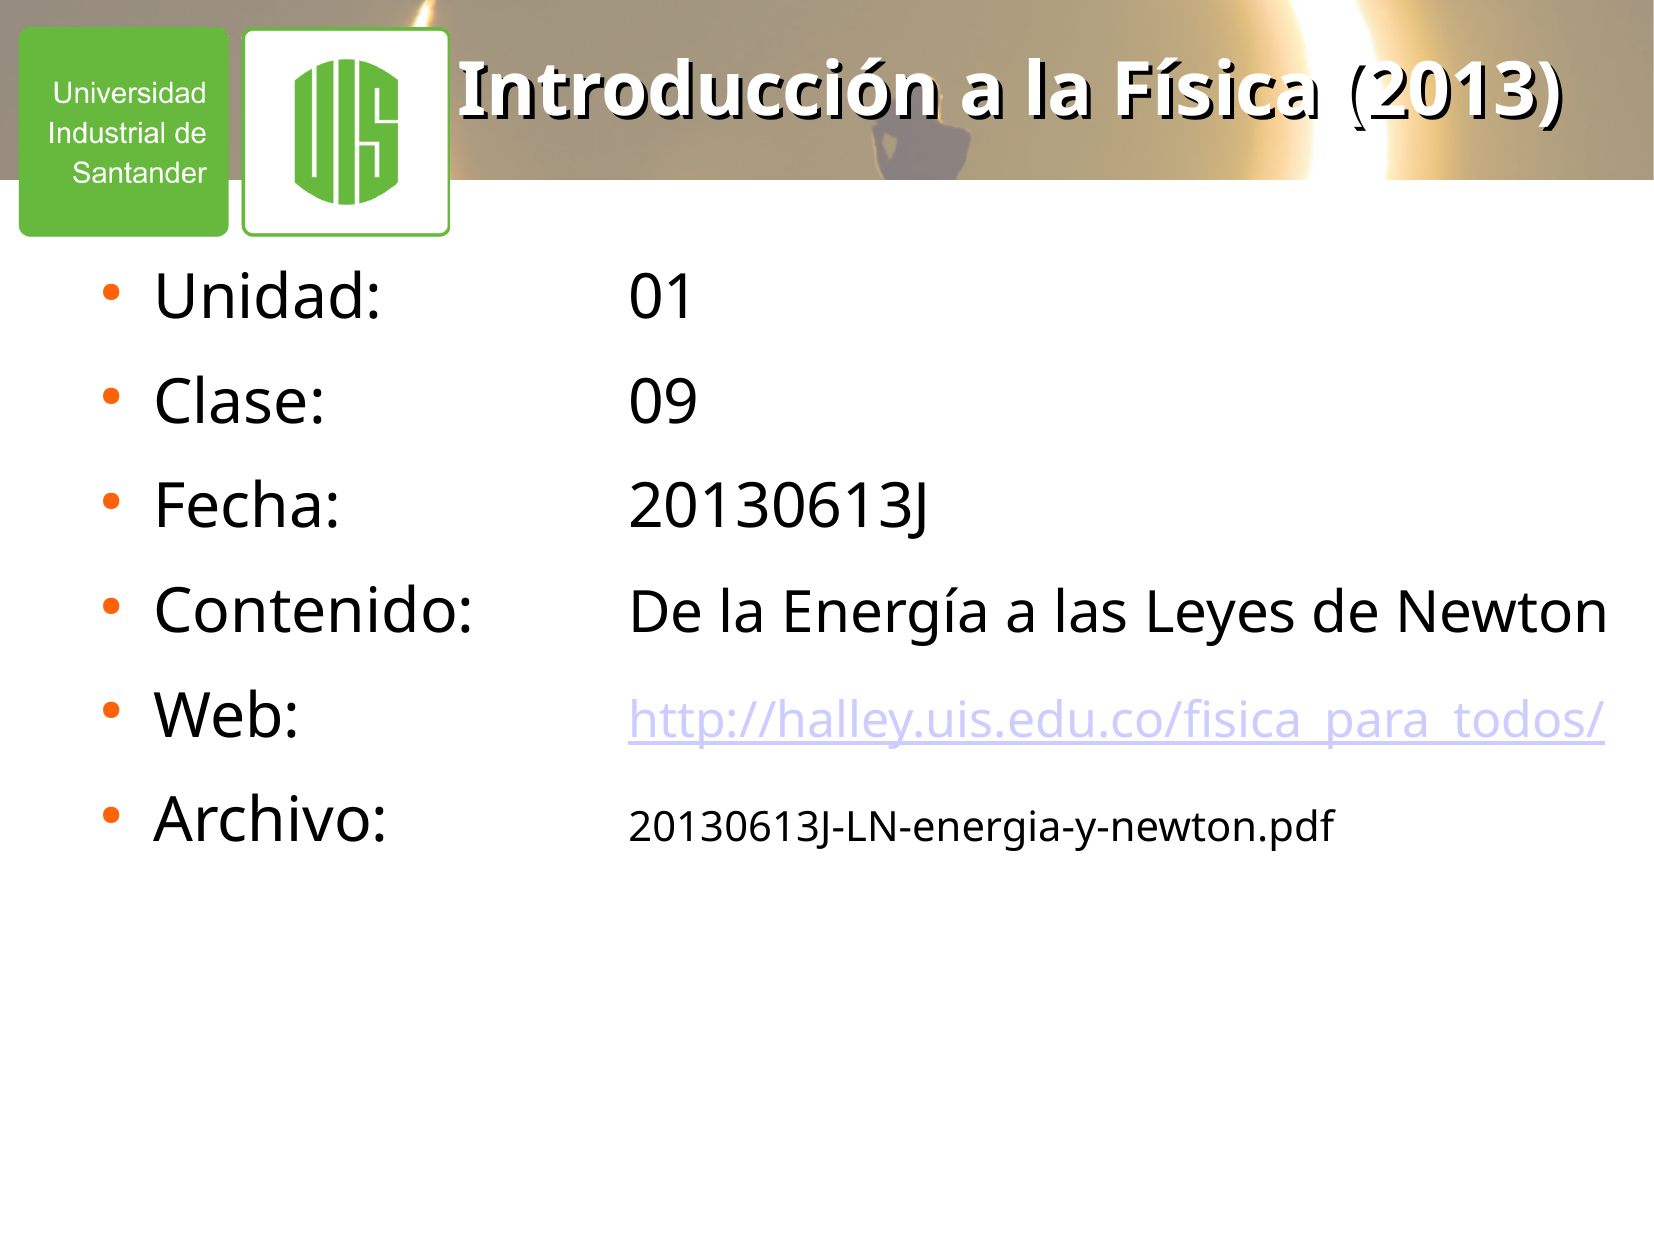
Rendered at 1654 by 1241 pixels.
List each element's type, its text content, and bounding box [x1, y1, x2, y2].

picture [0, 0, 1654, 237]
title Introducción a la Física (2013) [75, 19, 1563, 150]
list Unidad: 01 Clase: 09 Fecha: 20130613J Contenido: De la Energía a las Leyes de Newton Web: http://halley.uis.edu.co/fisica_para_todos/ Archivo: 20130613J-LN-energia-y-newton.pdf [82, 254, 1619, 1125]
